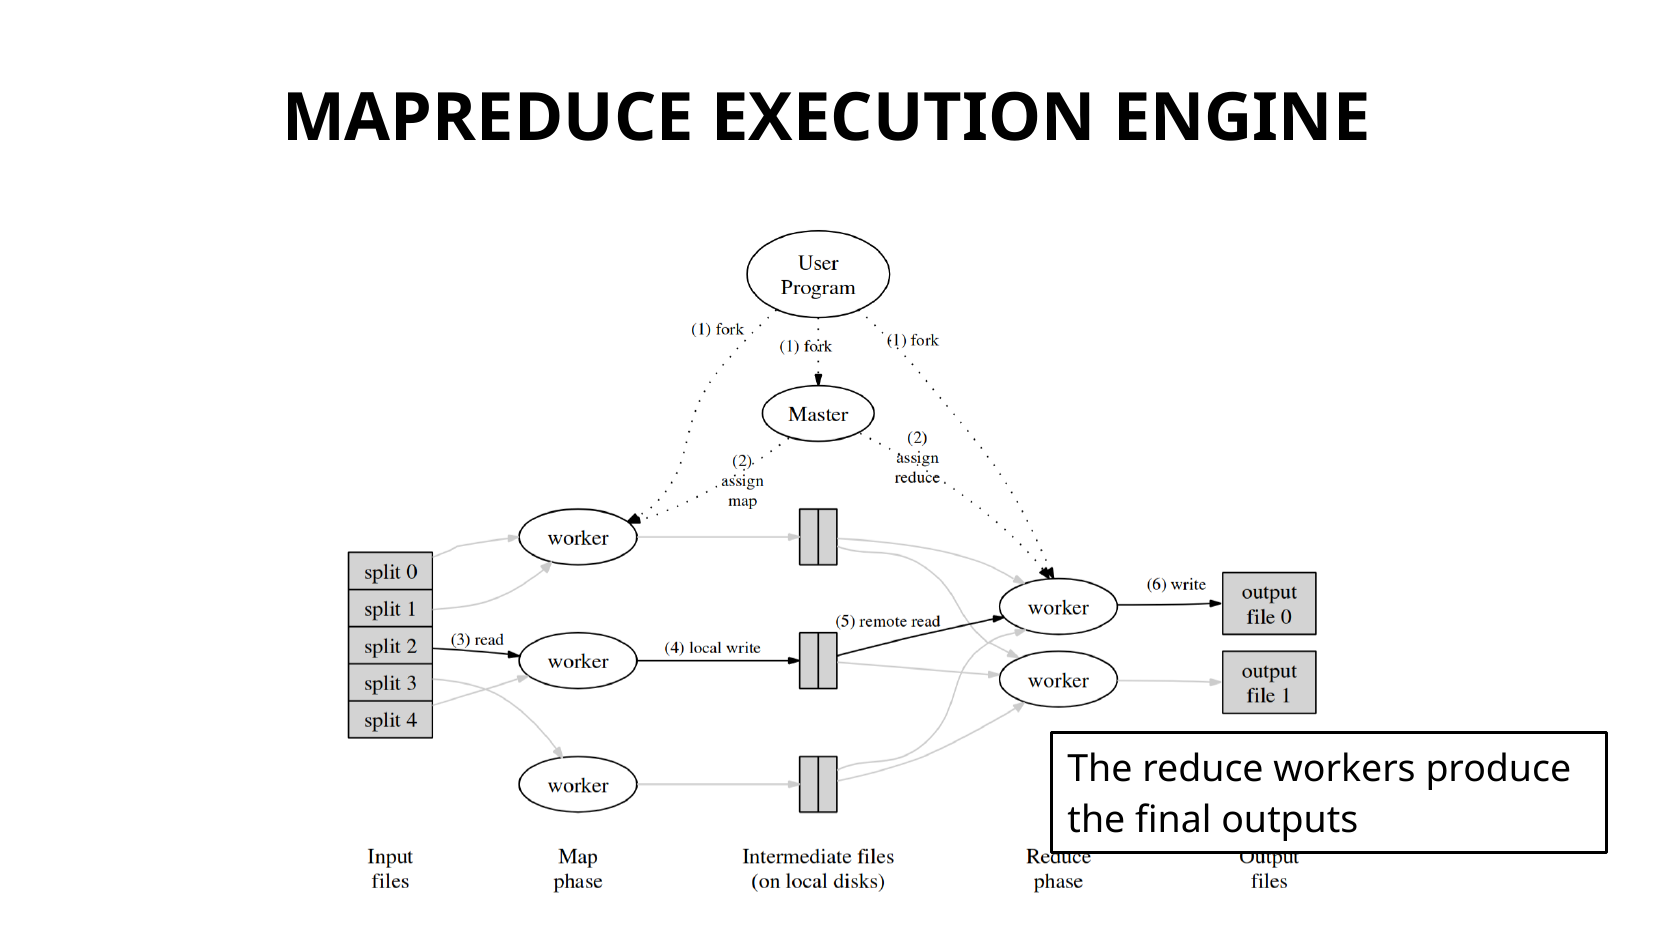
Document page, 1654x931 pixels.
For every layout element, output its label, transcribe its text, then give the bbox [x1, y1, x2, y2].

title MAPREDUCE EXECUTION ENGINE [82, 36, 1571, 193]
picture [324, 223, 1329, 900]
text_box The reduce workers produce the final outputs [1051, 732, 1607, 842]
